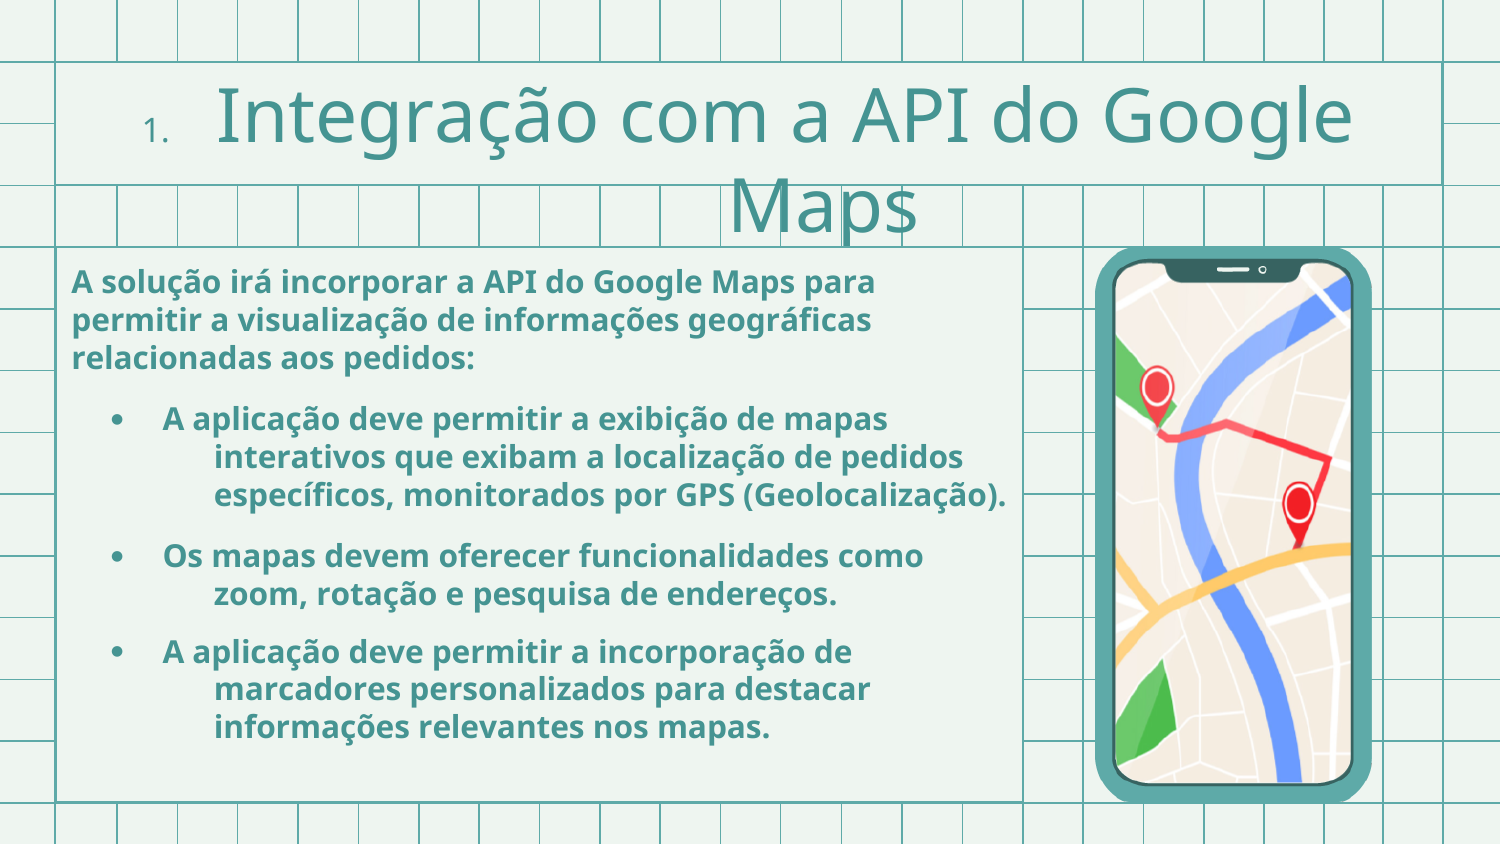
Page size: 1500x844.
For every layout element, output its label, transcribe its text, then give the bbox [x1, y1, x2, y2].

title Integração com a API do Google Maps [55, 61, 1442, 186]
picture [1095, 247, 1372, 802]
list A solução irá incorporar a API do Google Maps para permitir a visualização de informações geográficas relacionadas aos pedidos: A aplicação deve permitir a exibição de mapas interativos que exibam a localização de pedidos específicos, monitorados por GPS (Geolocalização). Os mapas devem oferecer funcionalidades como zoom, rotação e pesquisa de endereços. A aplicação deve permitir a incorporação de marcadores personalizados para destacar informações relevantes nos mapas. [56, 247, 1023, 802]
